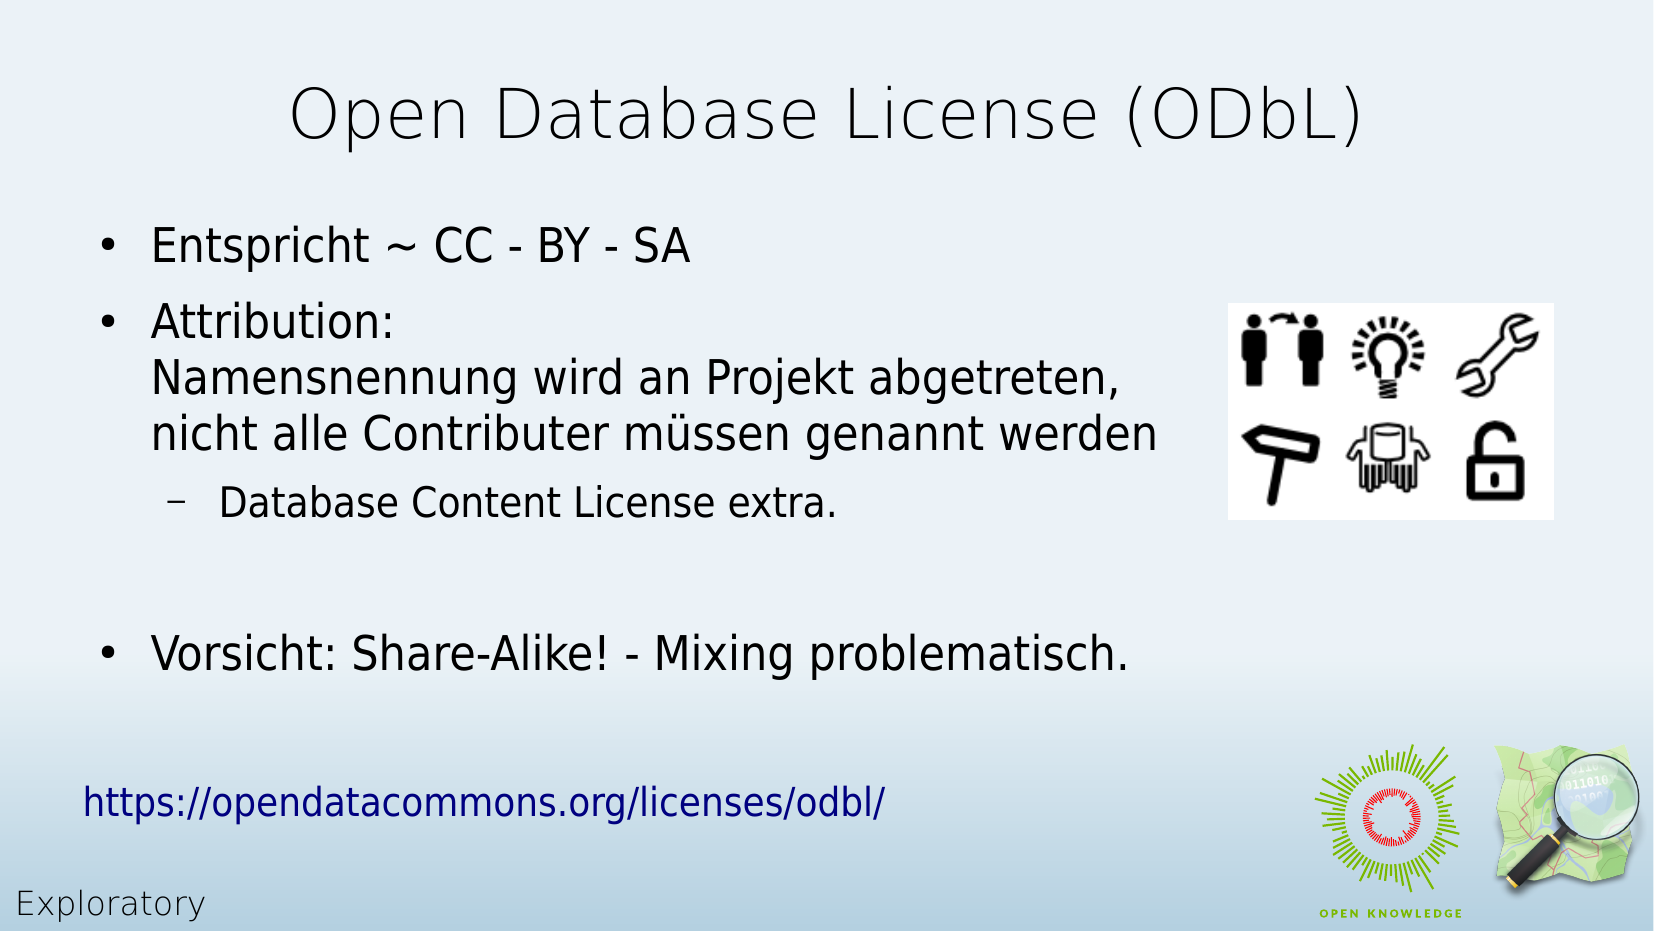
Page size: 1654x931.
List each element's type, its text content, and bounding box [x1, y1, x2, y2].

picture [1228, 303, 1554, 520]
picture [1311, 740, 1465, 922]
title Open Database License (ODbL) [82, 37, 1571, 193]
picture [1488, 744, 1647, 903]
list Entspricht ~ CC - BY - SA Attribution: Namensnennung wird an Projekt abgetreten, nicht alle Contributer müssen genannt werden Database Content License extra. Vorsicht: Share-Alike! - Mixing problematisch. https://opendatacommons.org/licenses/odbl/ [82, 217, 1170, 851]
